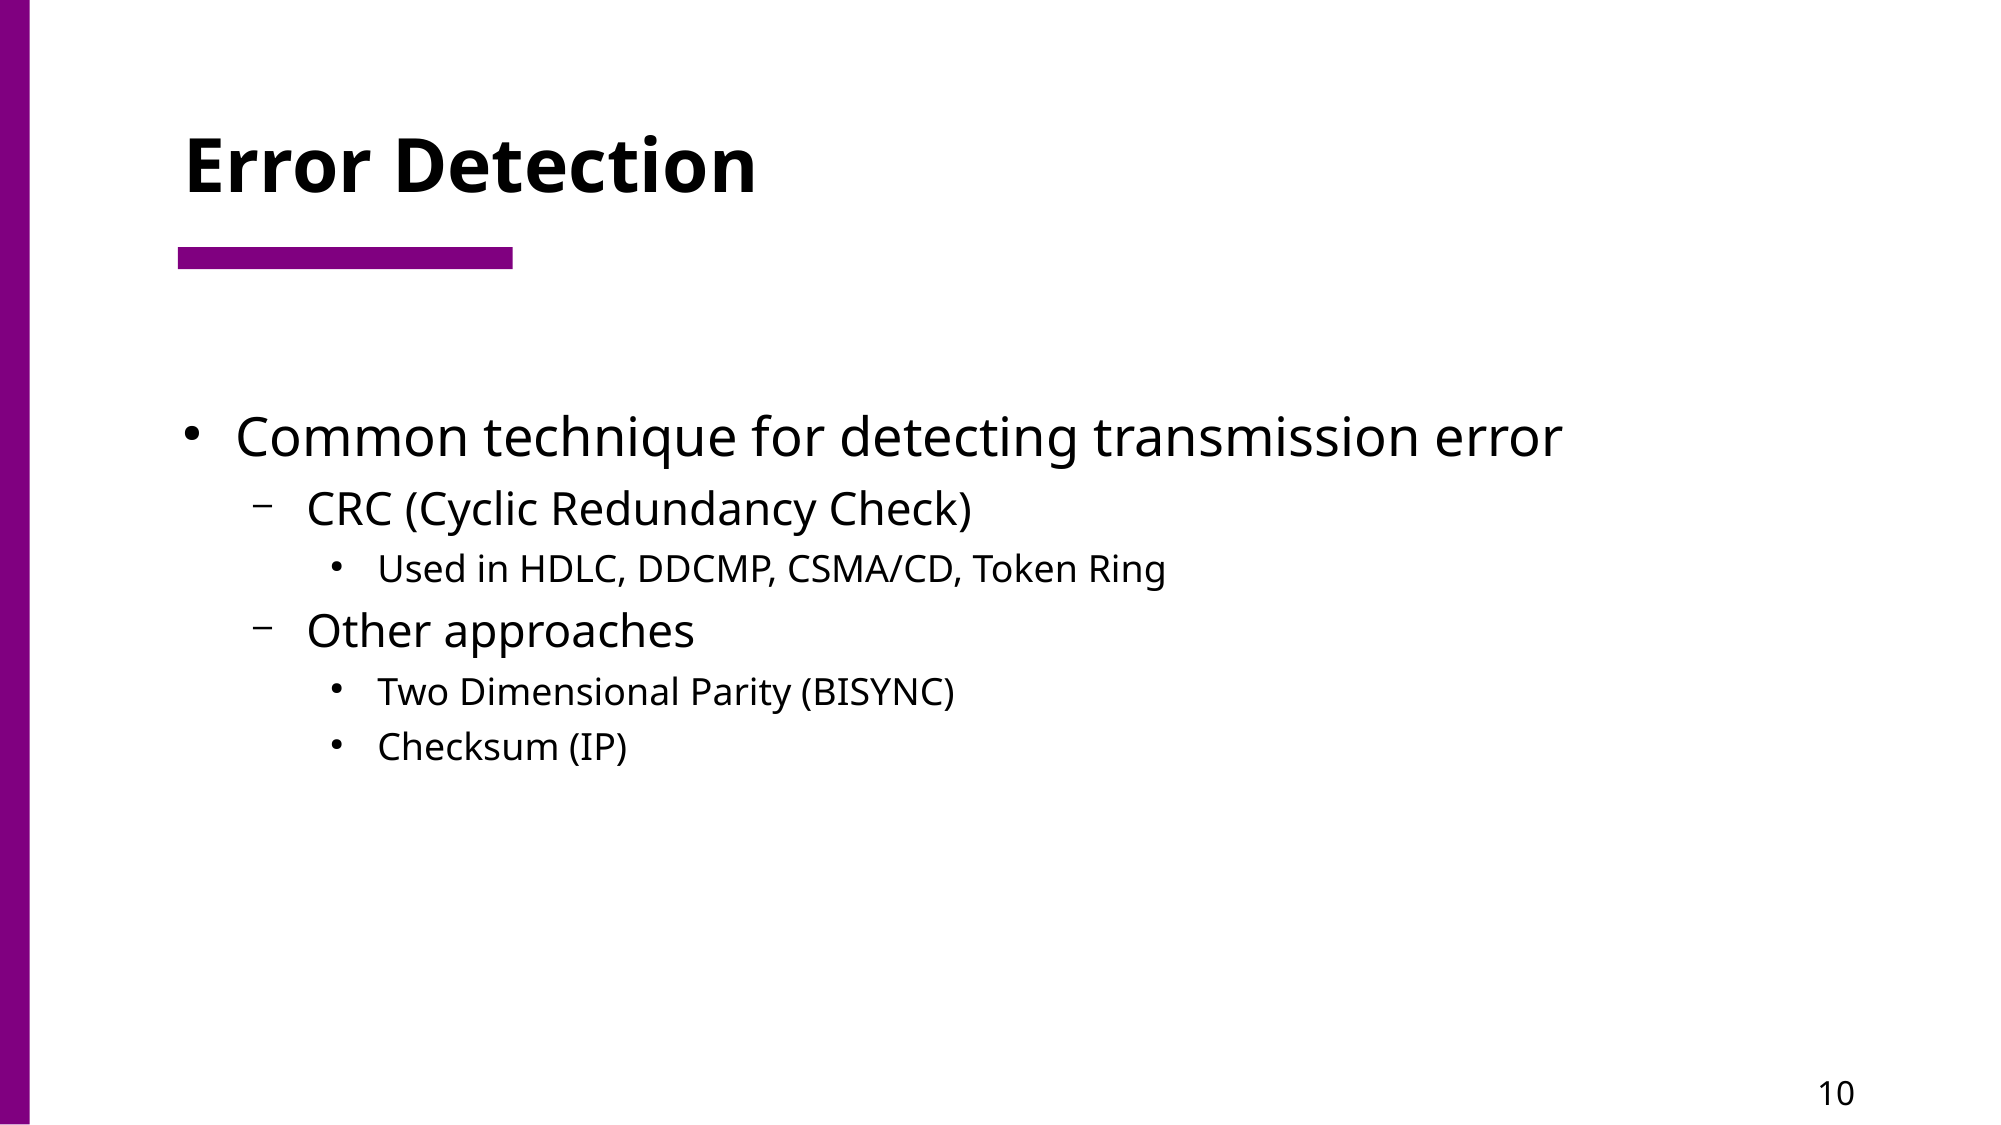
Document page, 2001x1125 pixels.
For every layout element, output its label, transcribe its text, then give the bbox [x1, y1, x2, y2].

list Common technique for detecting transmission error CRC (Cyclic Redundancy Check) Used in HDLC, DDCMP, CSMA/CD, Token Ring Other approaches Two Dimensional Parity (BISYNC) Checksum (IP) [149, 184, 1959, 1024]
title Error Detection [133, 90, 1946, 216]
